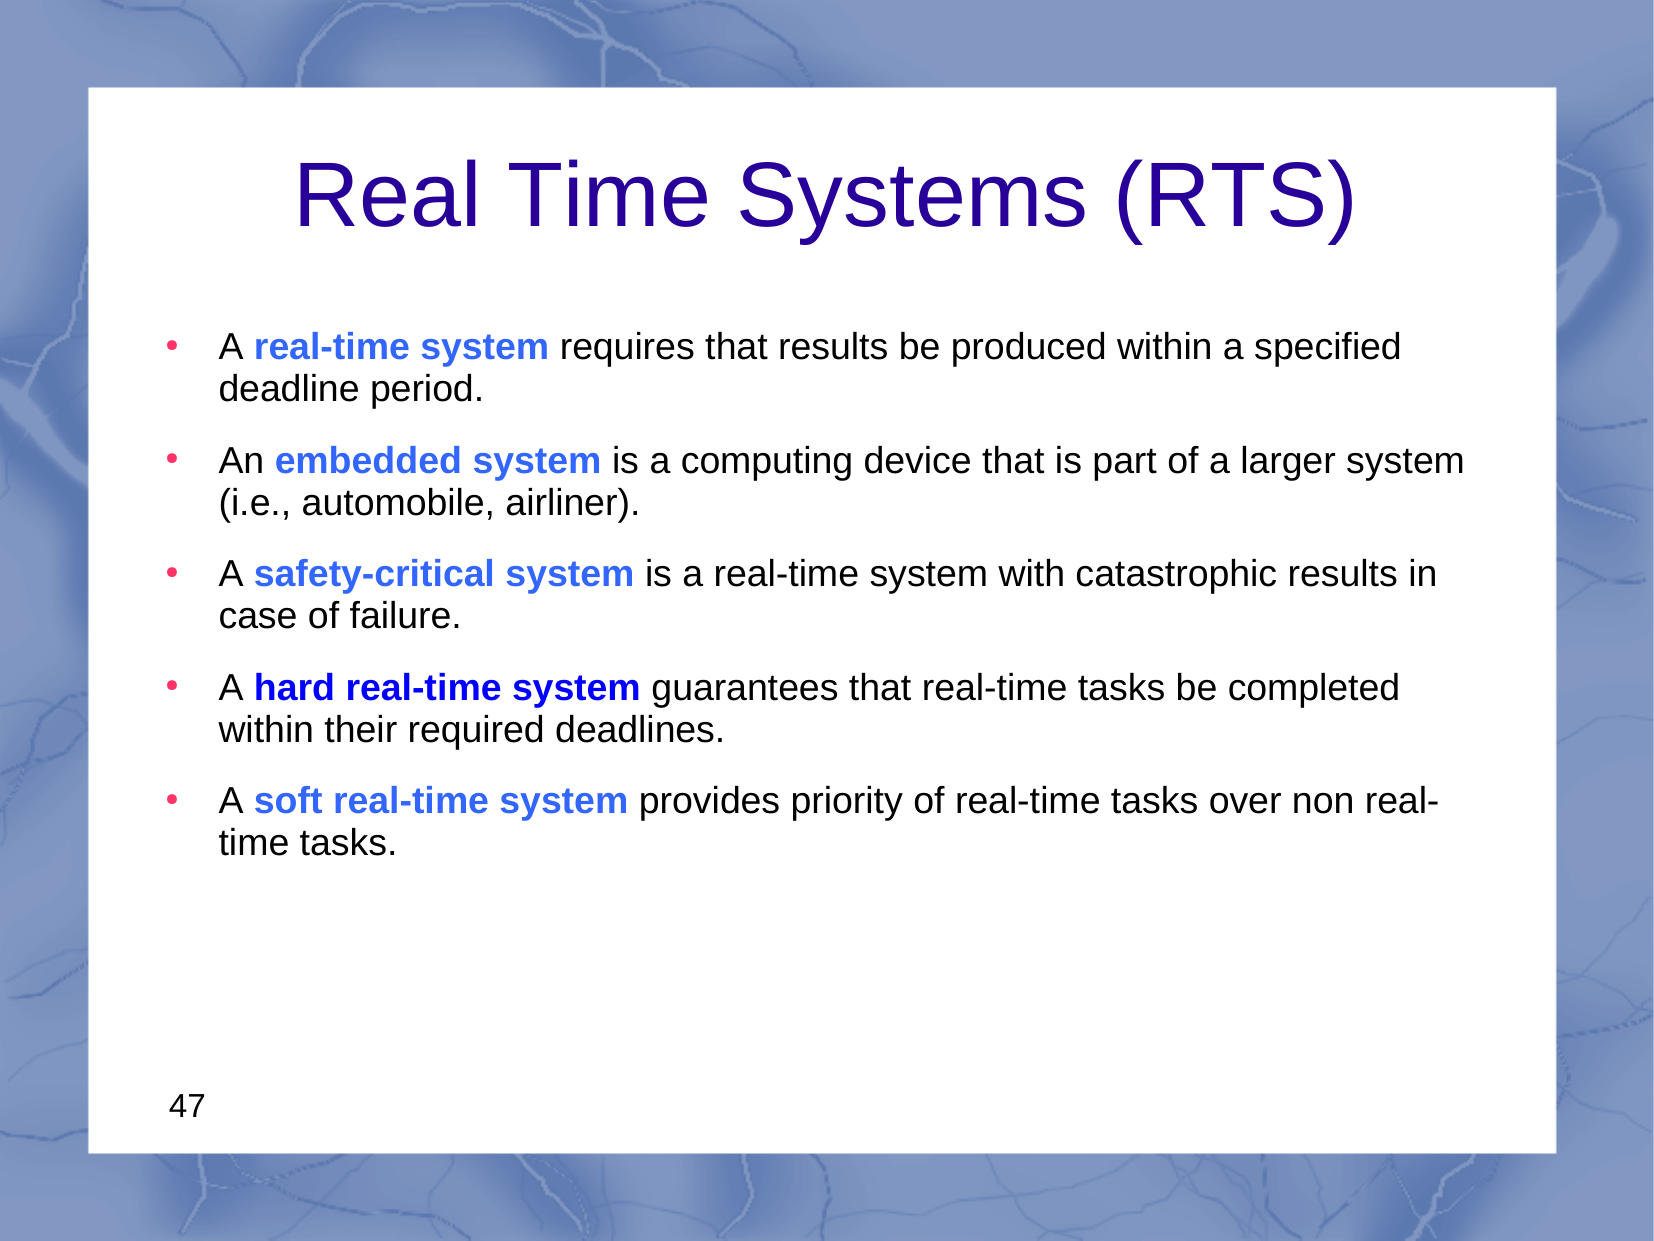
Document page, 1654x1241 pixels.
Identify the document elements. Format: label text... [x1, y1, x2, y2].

list A real-time system requires that results be produced within a specified deadline period. An embedded system is a computing device that is part of a larger system (i.e., automobile, airliner). A safety-critical system is a real-time system with catastrophic results in case of failure. A hard real-time system guarantees that real-time tasks be completed within their required deadlines. A soft real-time system provides priority of real-time tasks over non real-time tasks. [147, 325, 1506, 1045]
title Real Time Systems (RTS) [118, 90, 1536, 298]
picture [0, 0, 1654, 1241]
